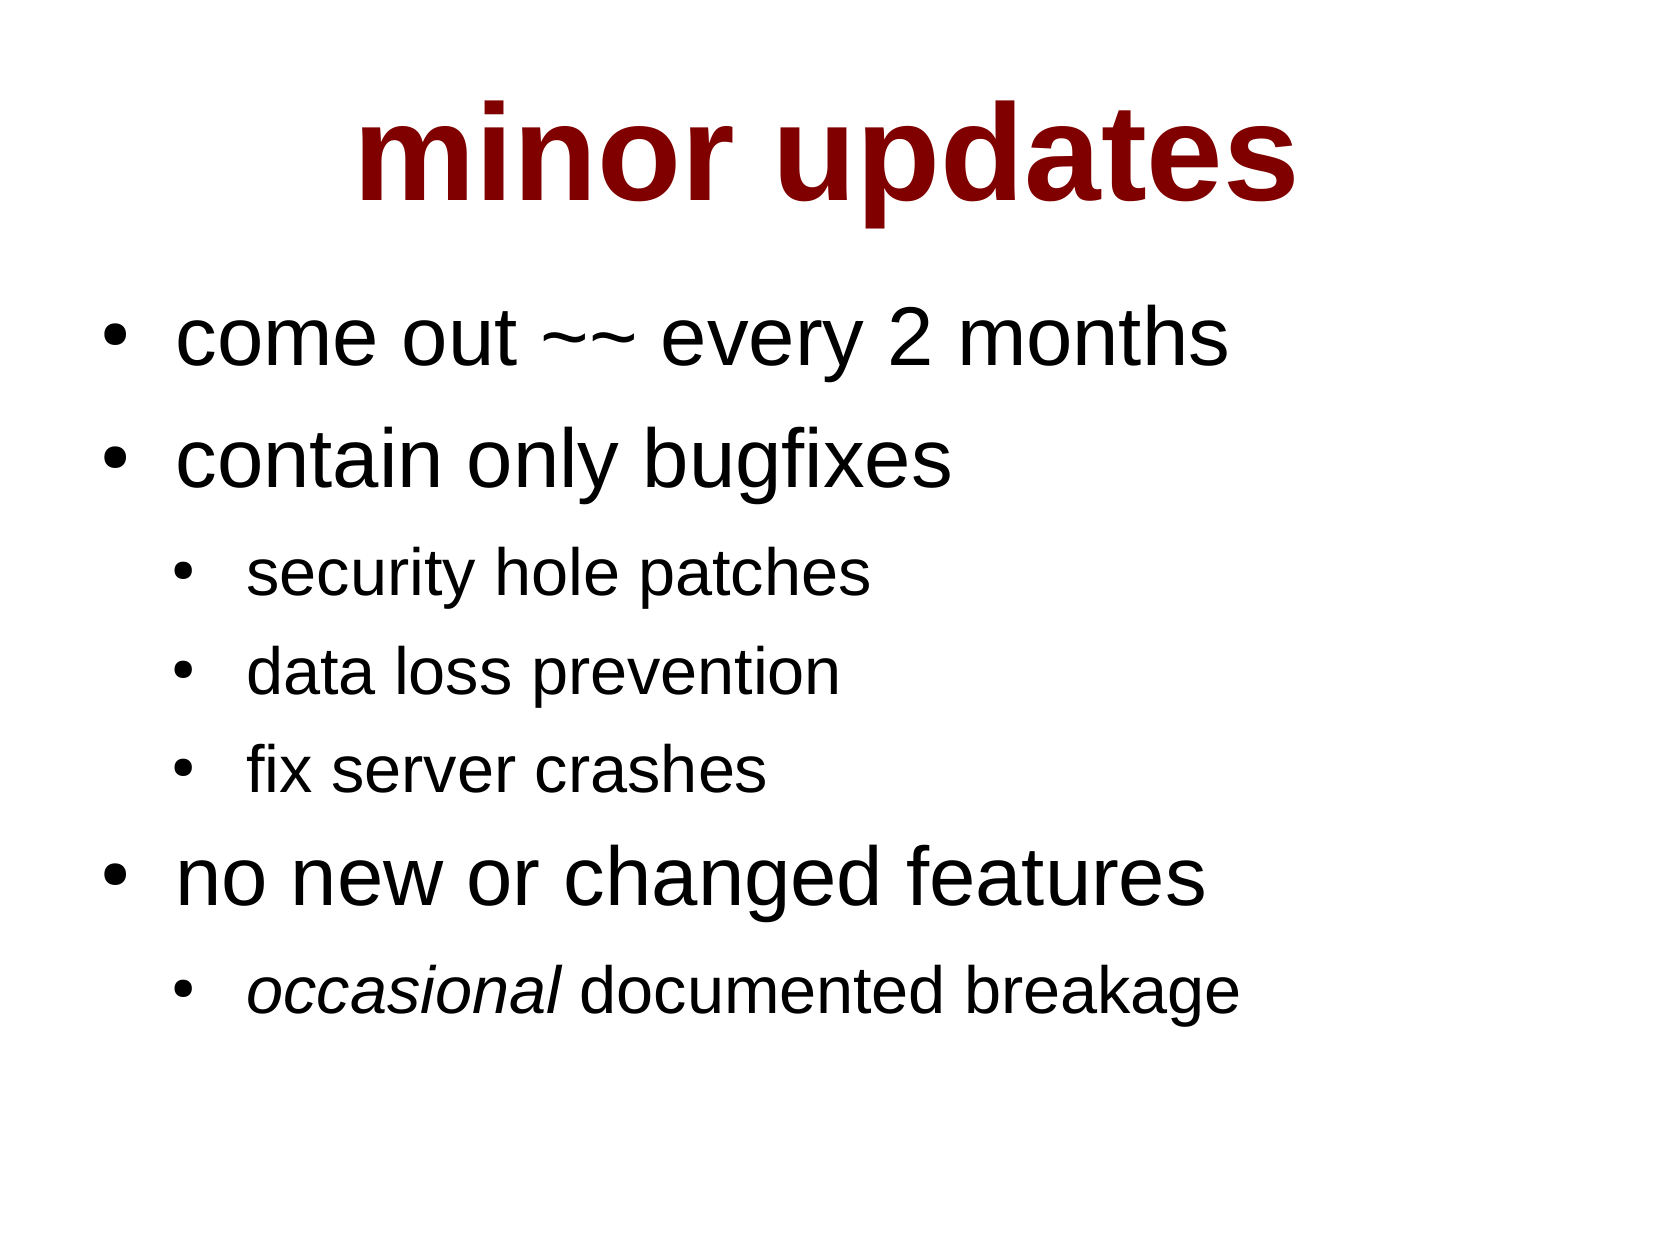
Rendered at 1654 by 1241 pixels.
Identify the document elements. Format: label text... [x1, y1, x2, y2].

title minor updates [82, 56, 1571, 250]
list come out ~~ every 2 months contain only bugfixes security hole patches data loss prevention fix server crashes no new or changed features occasional documented breakage [82, 290, 1571, 1094]
